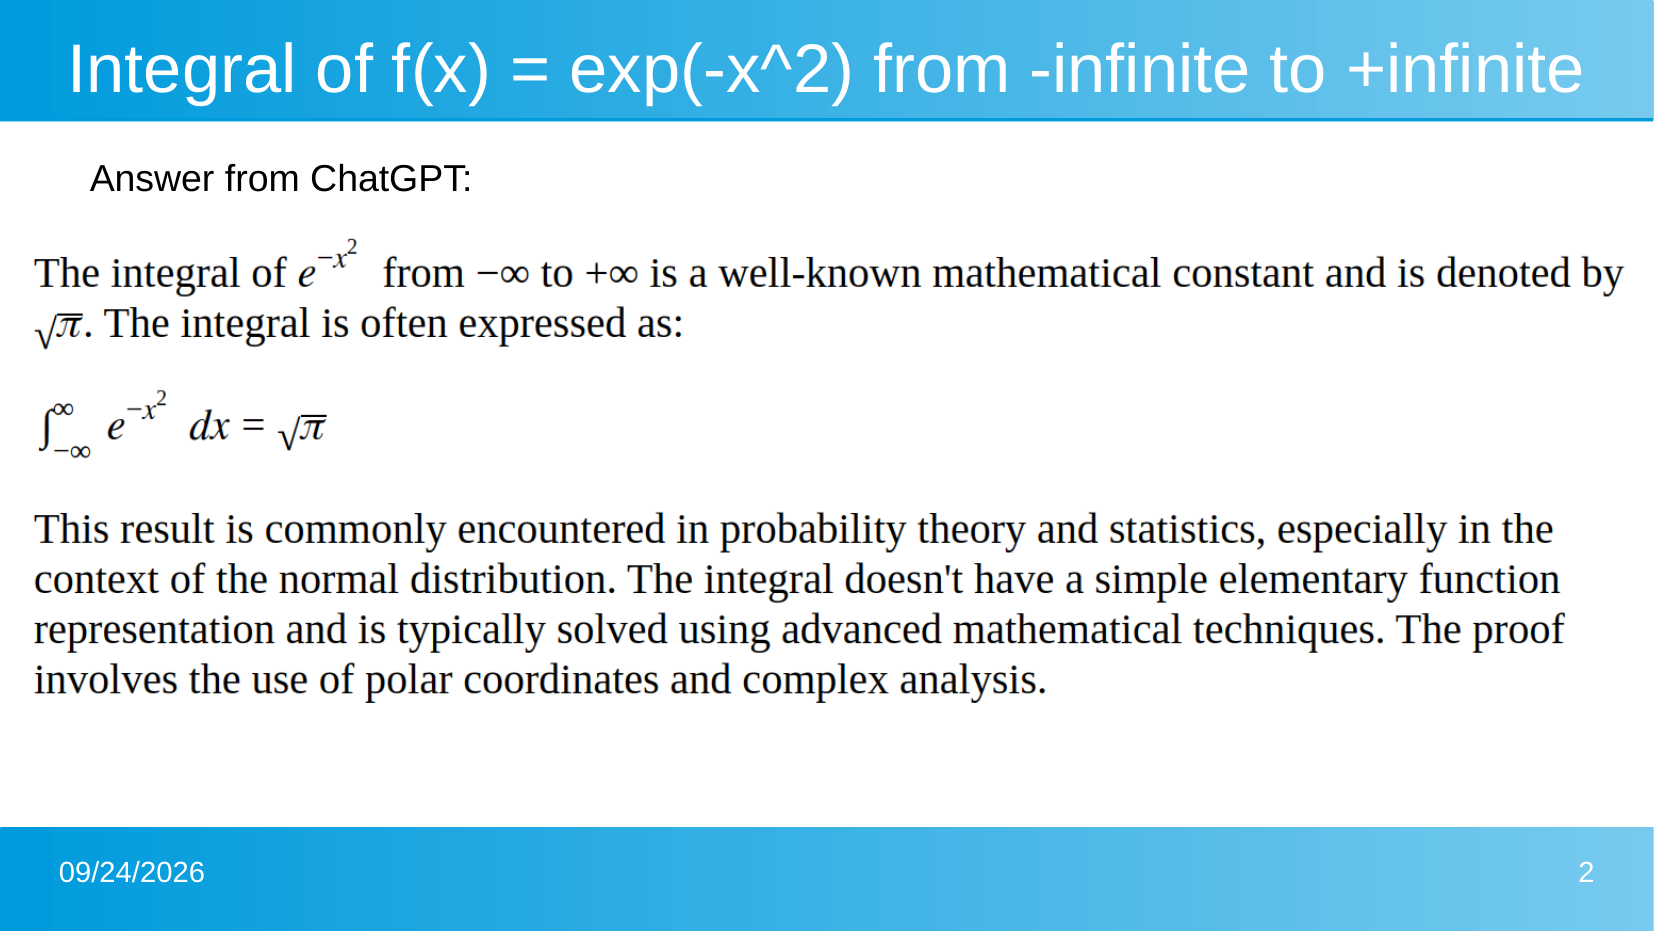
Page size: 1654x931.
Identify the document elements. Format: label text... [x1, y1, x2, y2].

title Integral of f(x) = exp(-x^2) from -infinite to +infinite [59, 29, 1595, 108]
text_box Answer from ChatGPT: [75, 150, 751, 376]
picture [21, 225, 1631, 720]
